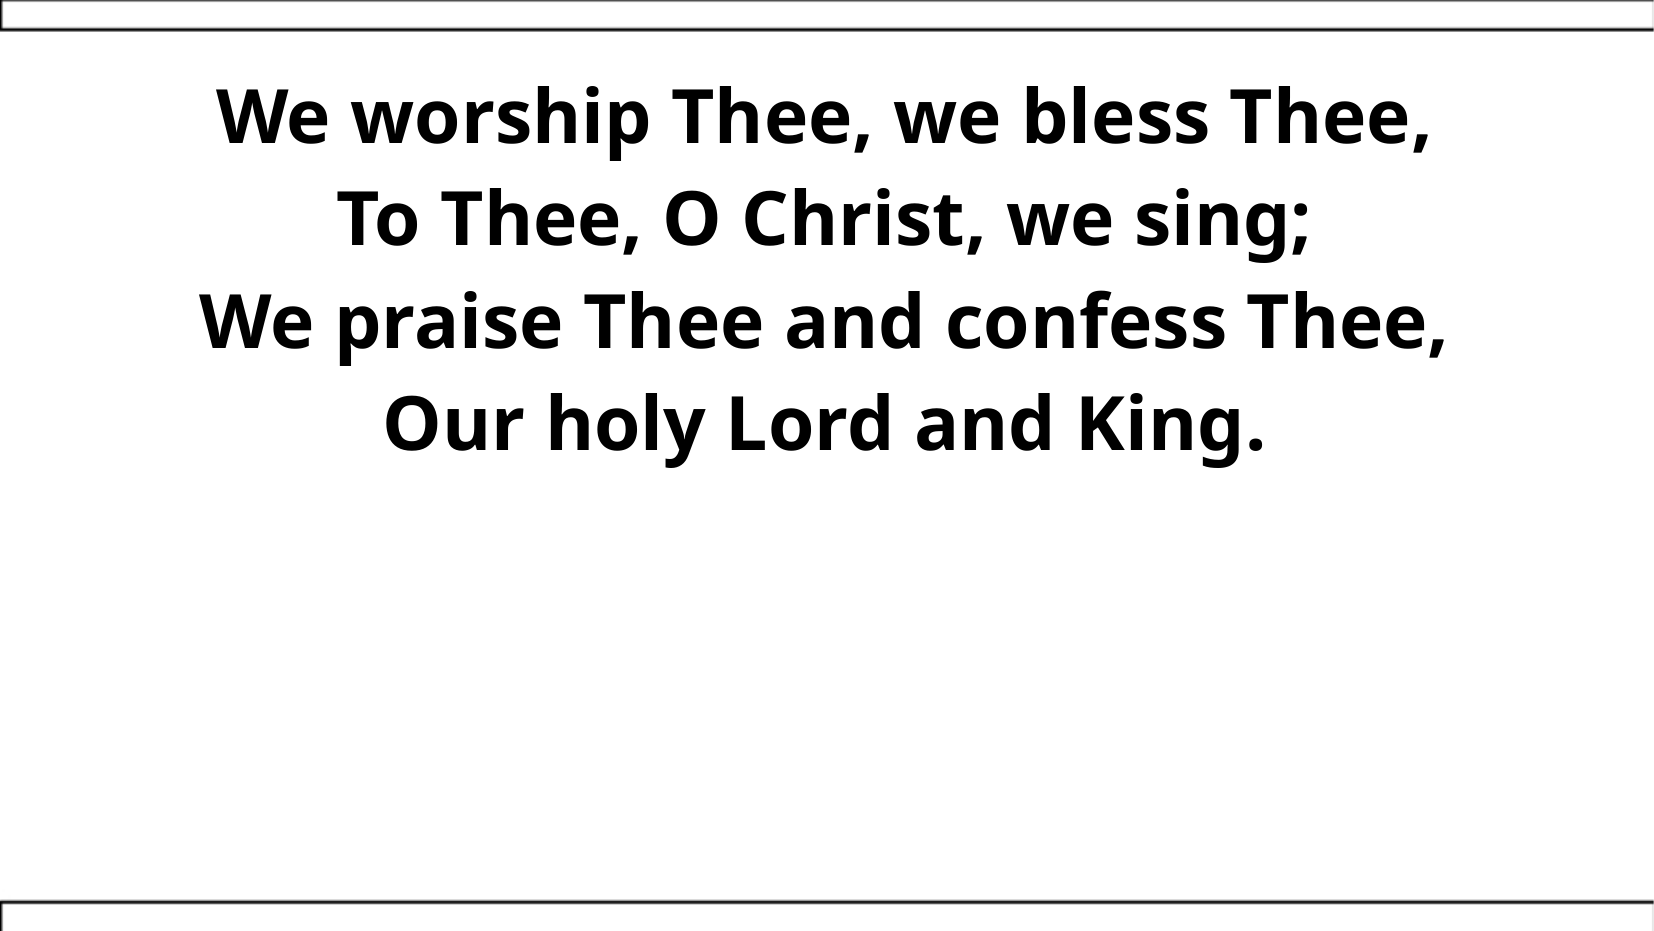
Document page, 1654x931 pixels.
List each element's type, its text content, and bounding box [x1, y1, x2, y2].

picture [0, 0, 1654, 931]
text_box We worship Thee, we bless Thee, To Thee, O Christ, we sing; We praise Thee and confess Thee, Our holy Lord and King. [105, 55, 1546, 470]
